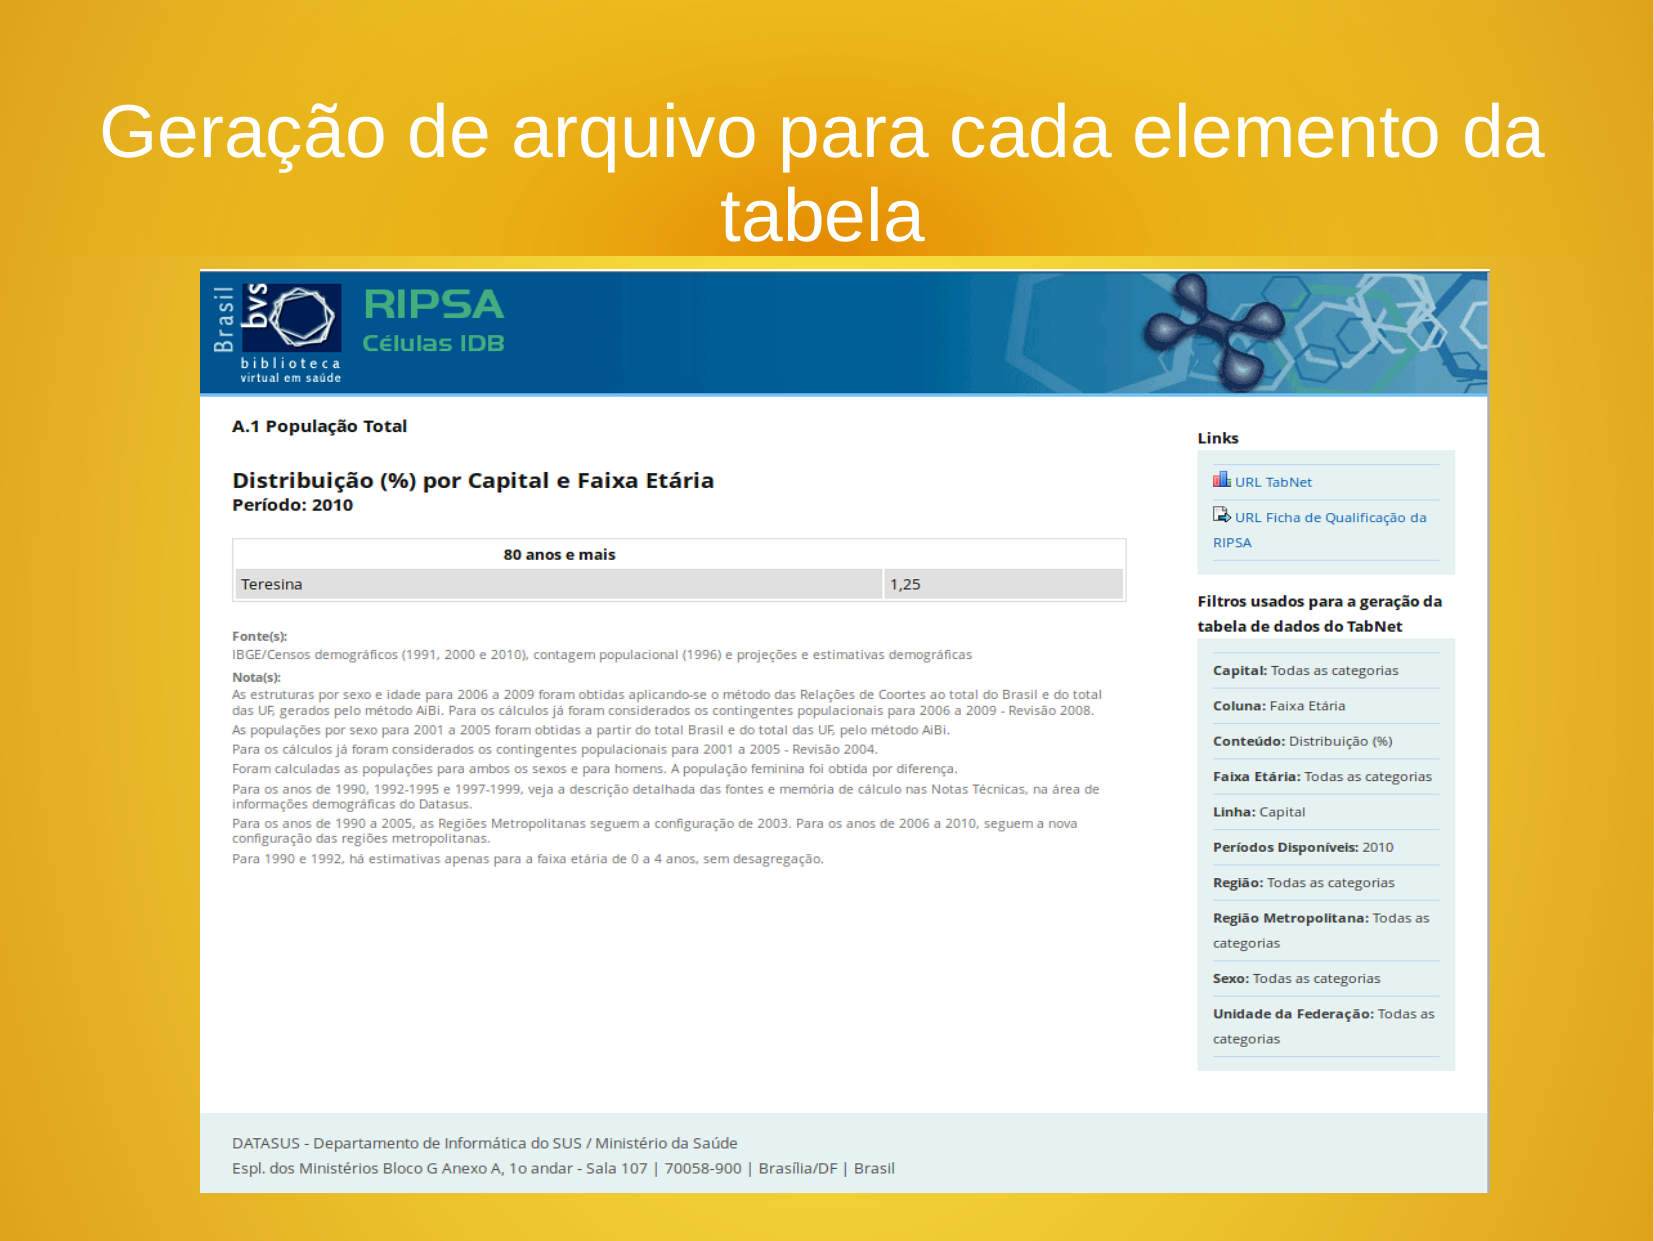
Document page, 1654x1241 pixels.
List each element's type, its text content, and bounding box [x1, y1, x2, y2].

picture [200, 269, 1490, 1193]
title Geração de arquivo para cada elemento da tabela [78, 70, 1567, 278]
